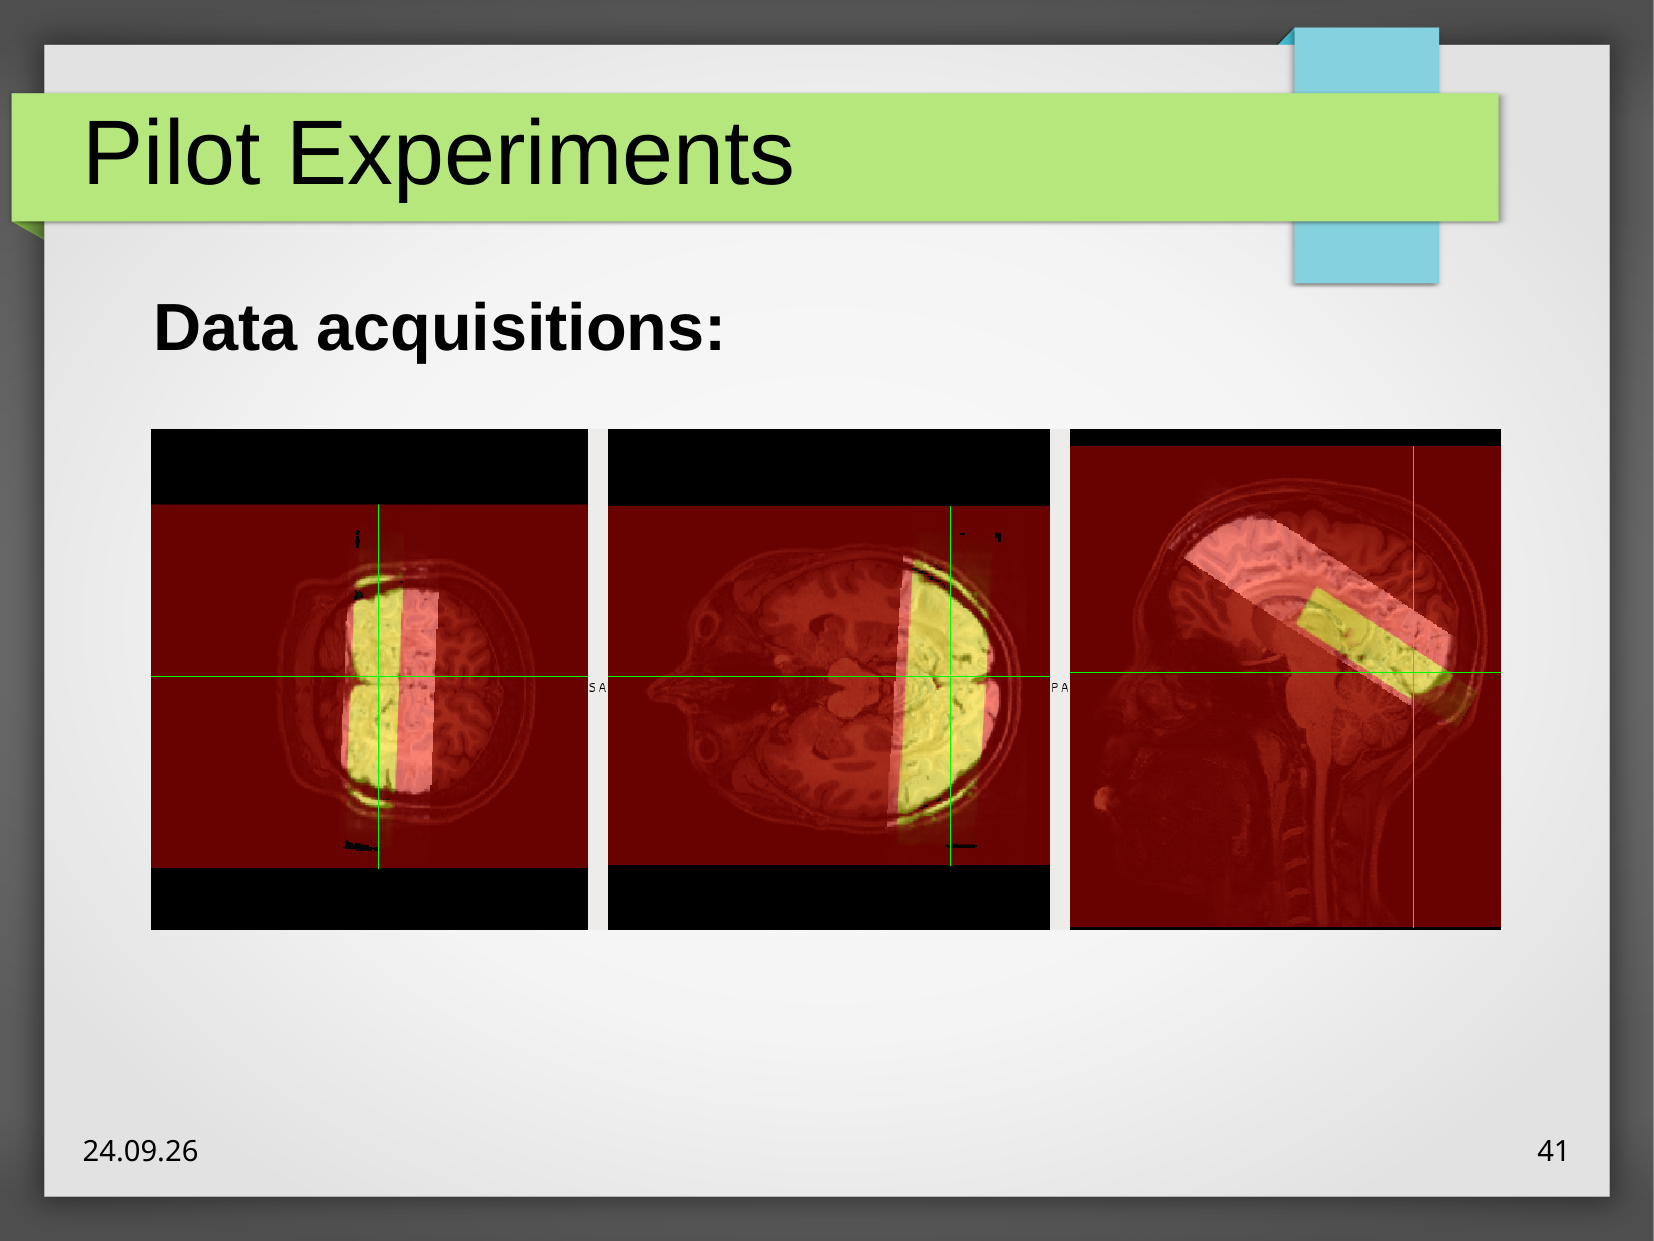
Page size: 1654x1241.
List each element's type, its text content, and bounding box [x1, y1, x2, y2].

title Pilot Experiments [82, 49, 1571, 257]
list Data acquisitions: [82, 290, 1571, 376]
picture [0, 0, 1654, 1241]
